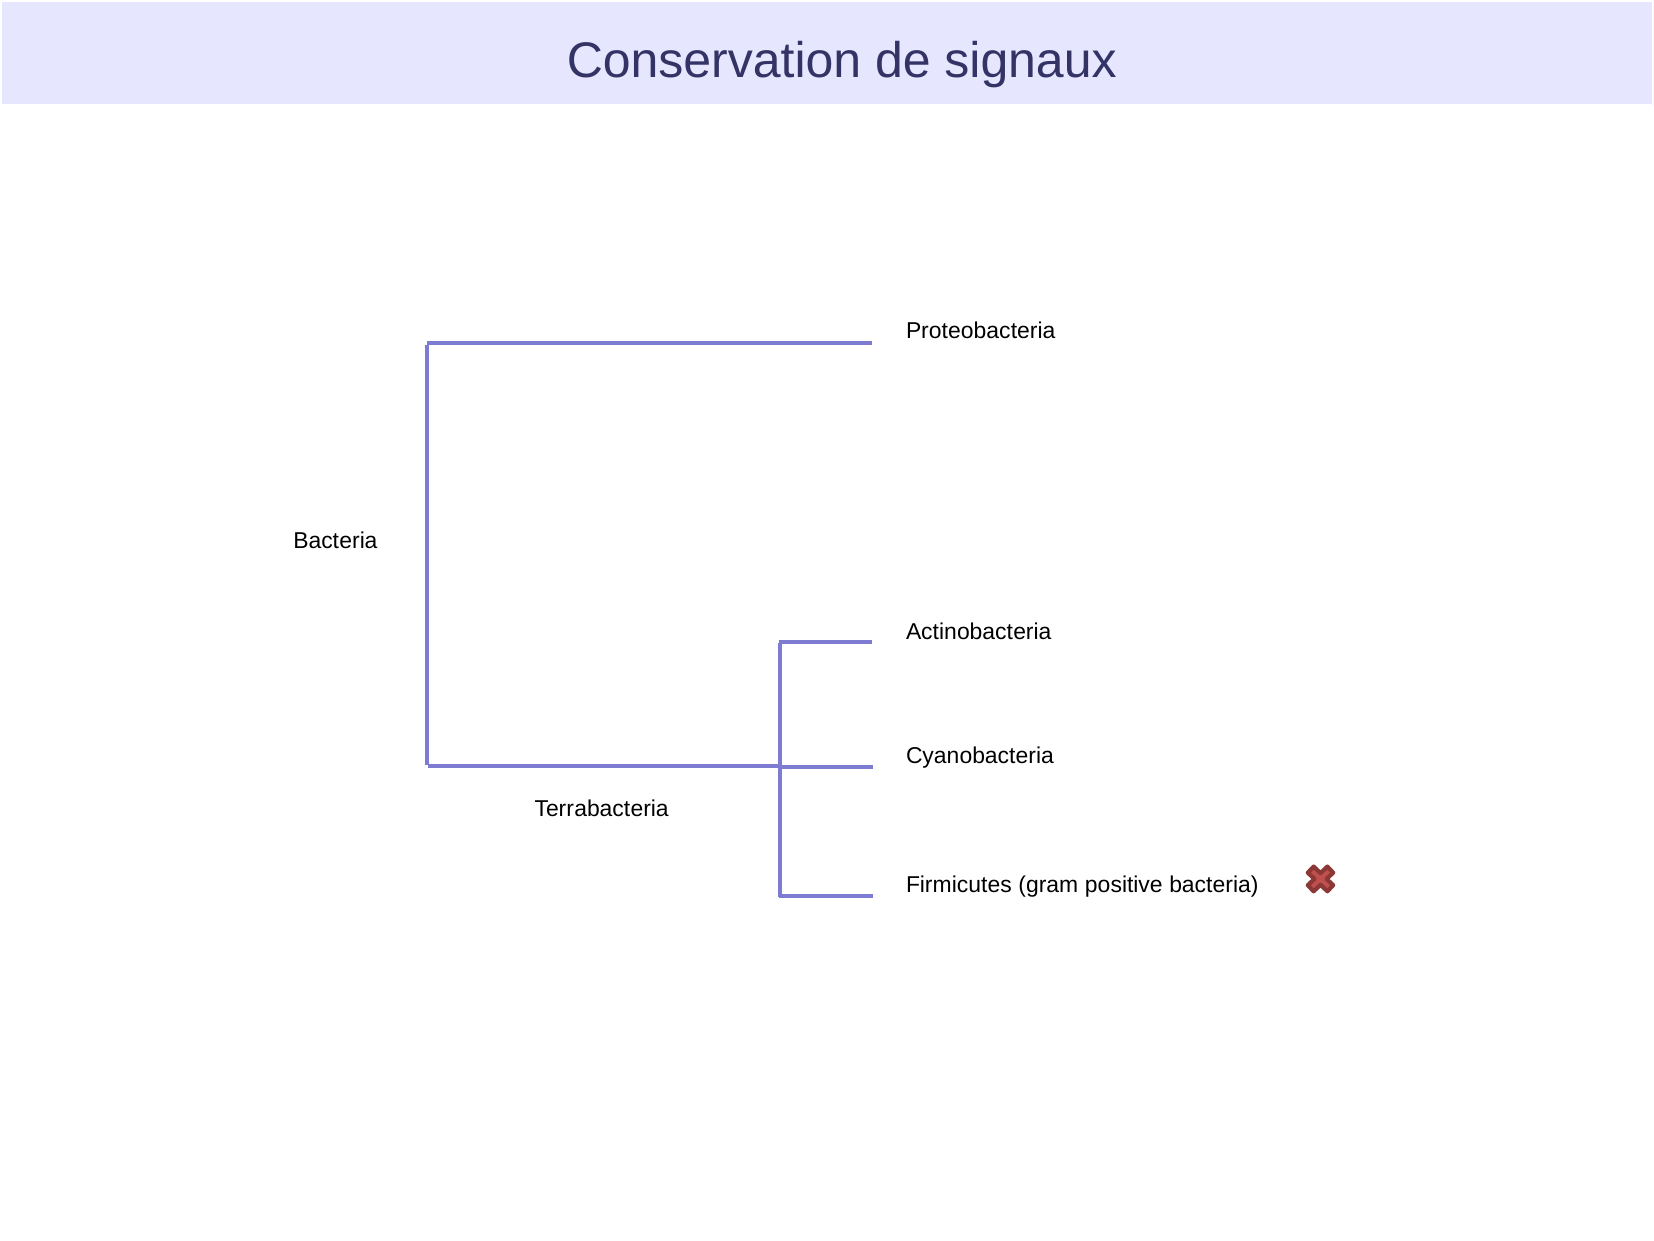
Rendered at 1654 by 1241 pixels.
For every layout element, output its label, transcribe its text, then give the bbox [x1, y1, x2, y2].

text_box [1307, 866, 1334, 892]
text_box Conservation de signaux [551, 20, 1165, 96]
text_box [0, 0, 1654, 107]
text_box Proteobacteria [898, 308, 1369, 379]
text_box Actinobacteria [898, 609, 1369, 680]
text_box Cyanobacteria [898, 732, 1369, 803]
text_box Bacteria [285, 517, 408, 609]
text_box Terrabacteria [526, 785, 707, 861]
text_box Firmicutes (gram positive bacteria) [898, 861, 1369, 933]
